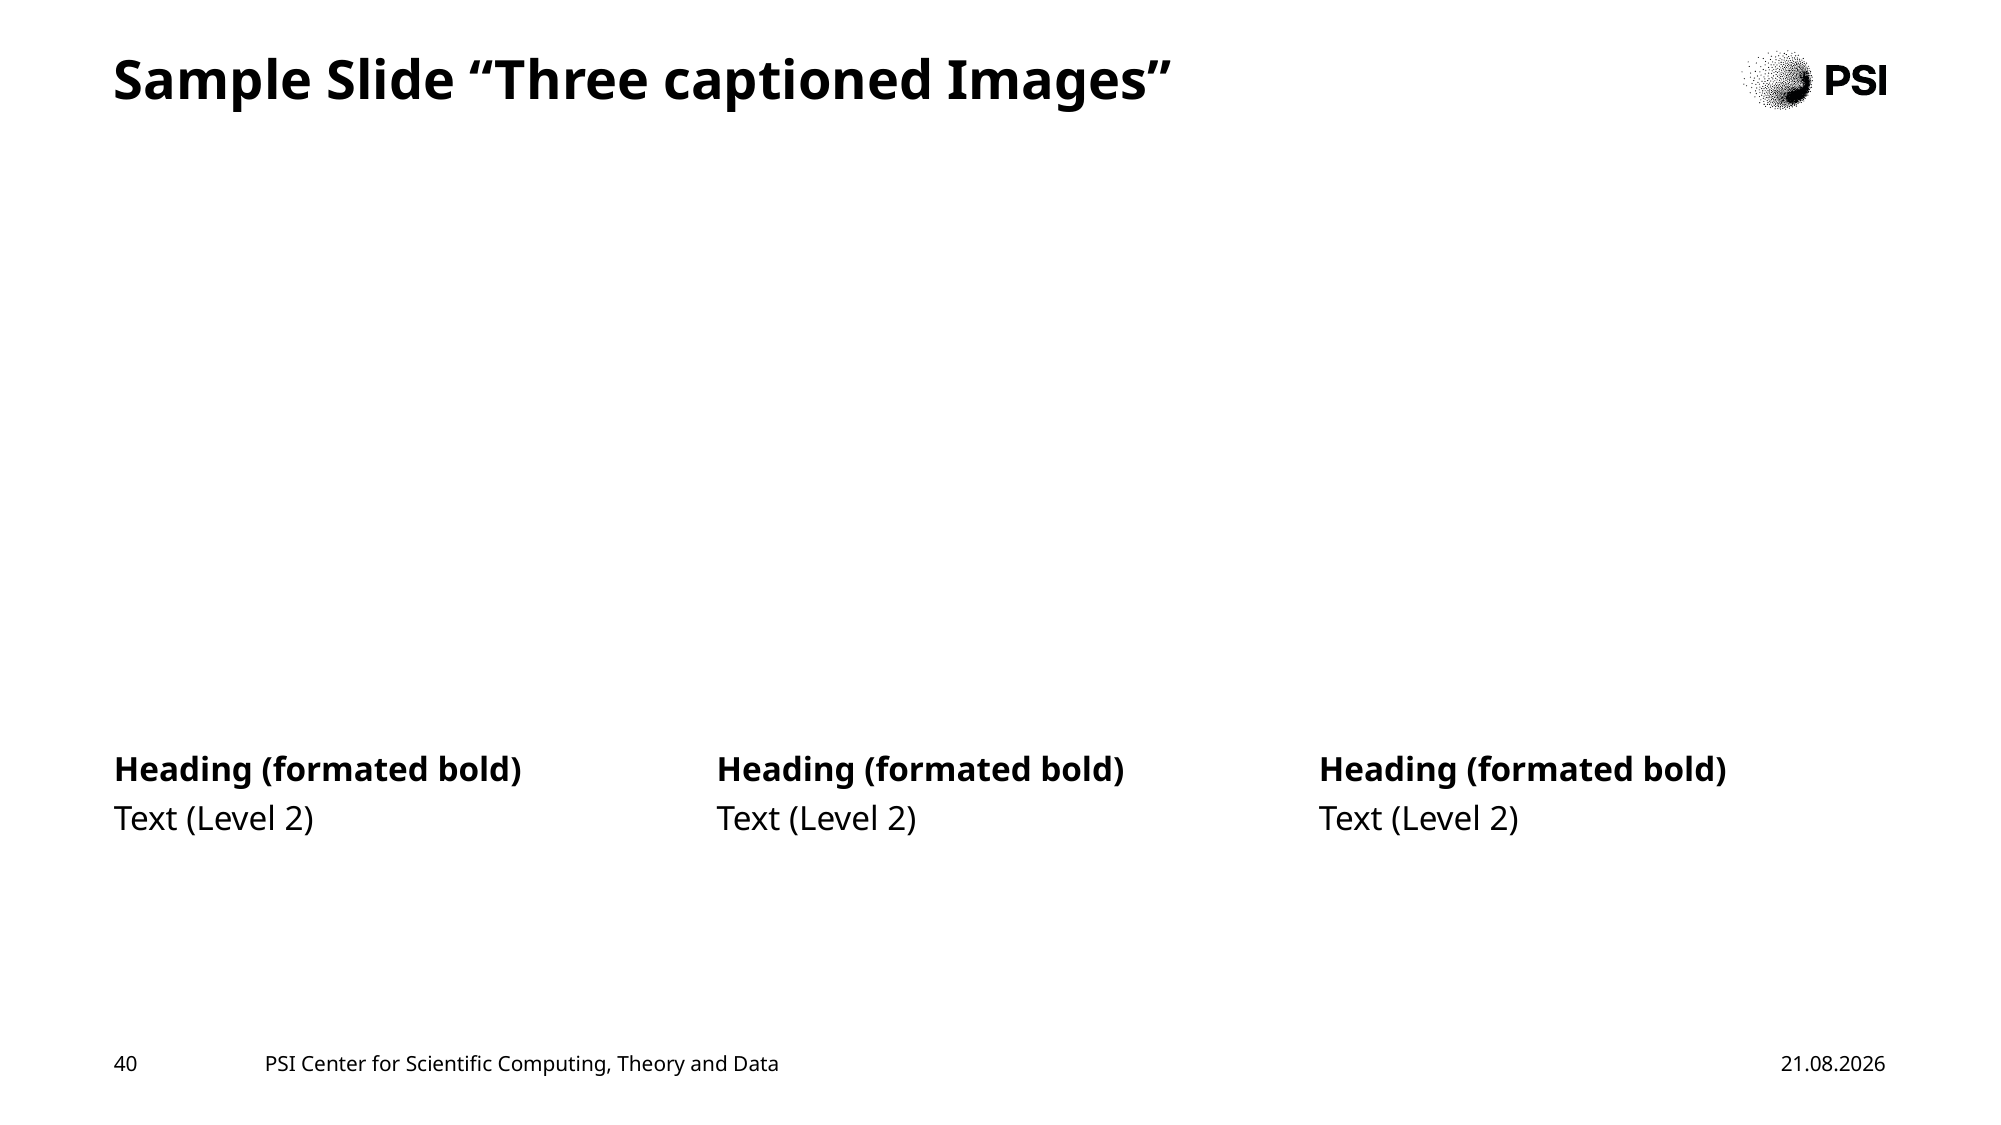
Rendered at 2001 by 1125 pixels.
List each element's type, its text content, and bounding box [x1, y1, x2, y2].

list Heading (formated bold) Text (Level 2) [114, 745, 681, 988]
title Sample Slide “Three captioned Images” [114, 45, 1585, 179]
list Heading (formated bold) Text (Level 2) [1318, 745, 1886, 988]
list Heading (formated bold) Text (Level 2) [716, 745, 1284, 988]
